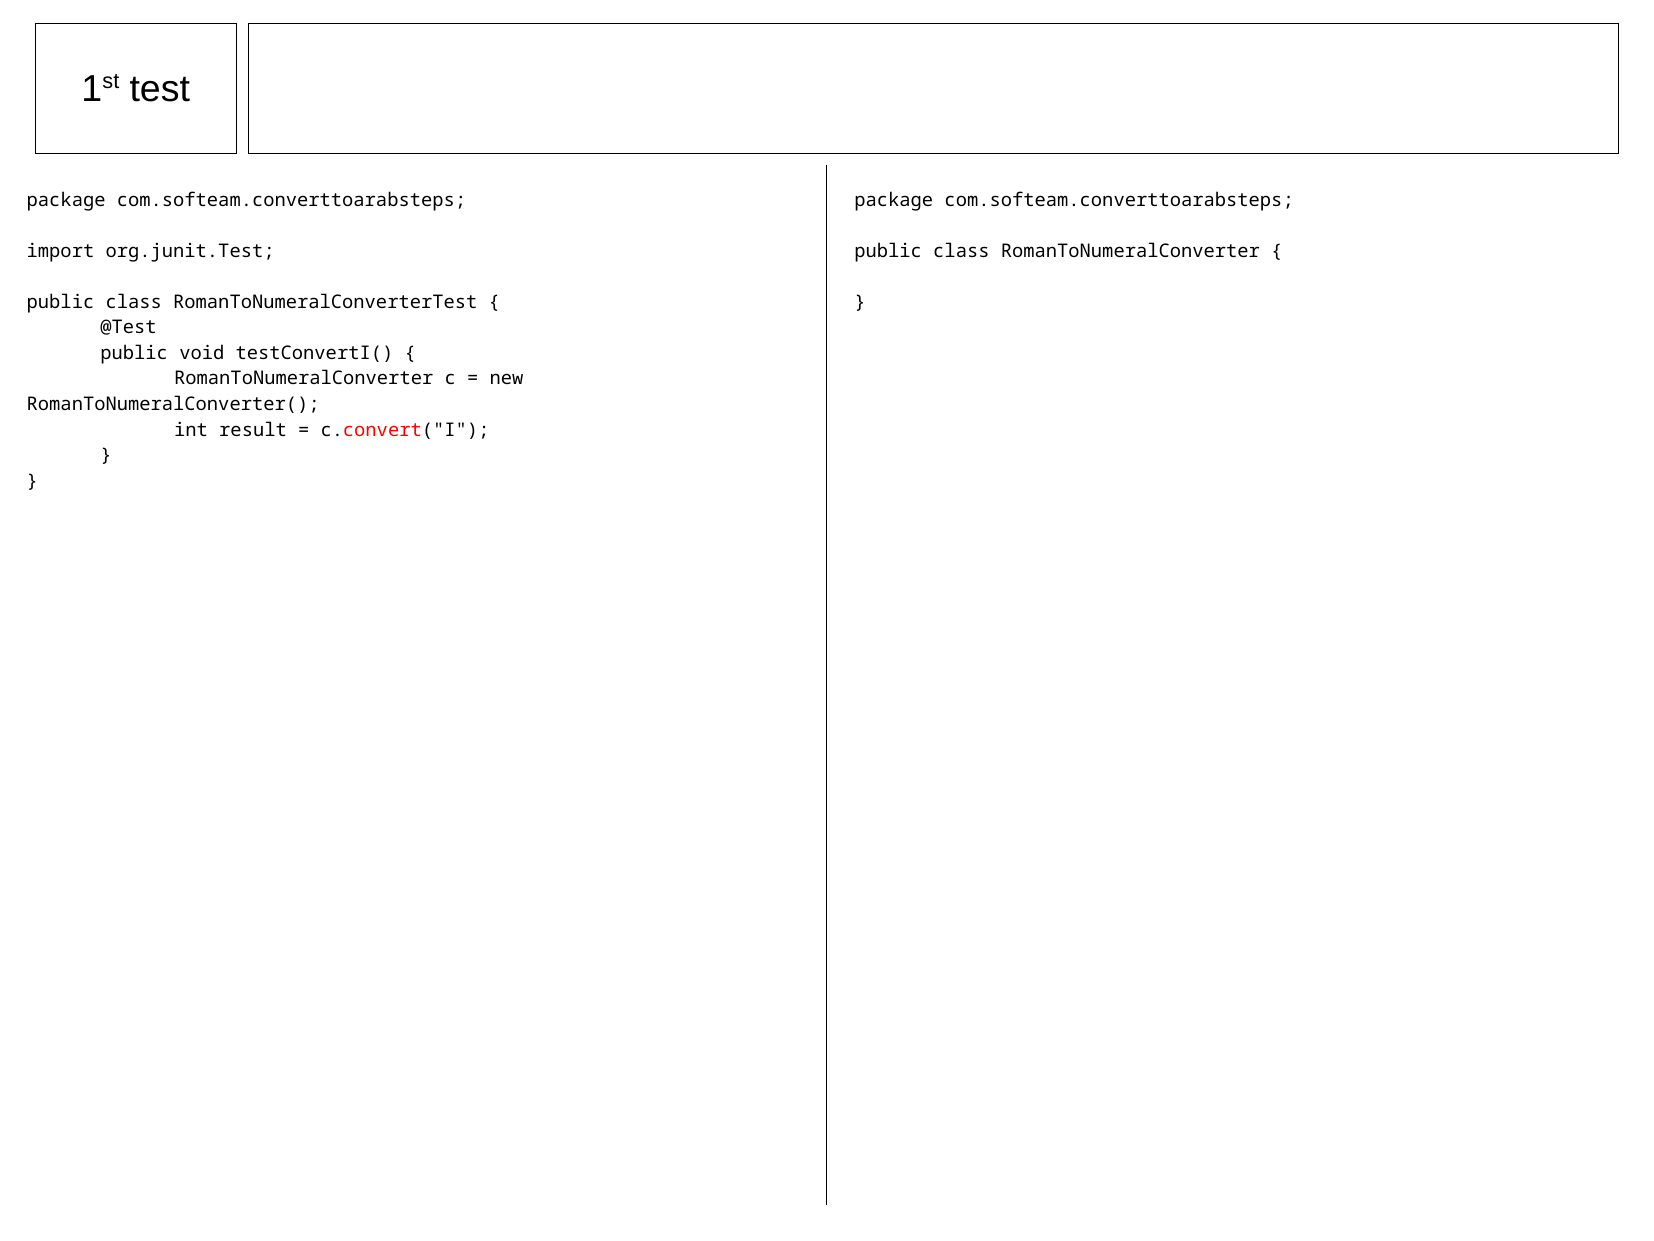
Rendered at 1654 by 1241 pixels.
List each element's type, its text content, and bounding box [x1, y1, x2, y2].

text_box 1st test [35, 23, 237, 154]
text_box package com.softeam.converttoarabsteps; public class RomanToNumeralConverter { } [839, 178, 1620, 304]
text_box package com.softeam.converttoarabsteps; import org.junit.Test; public class RomanToNumeralConverterTest { @Test public void testConvertI() { RomanToNumeralConverter c = new RomanToNumeralConverter(); int result = c.convert("I"); } } [11, 178, 792, 437]
